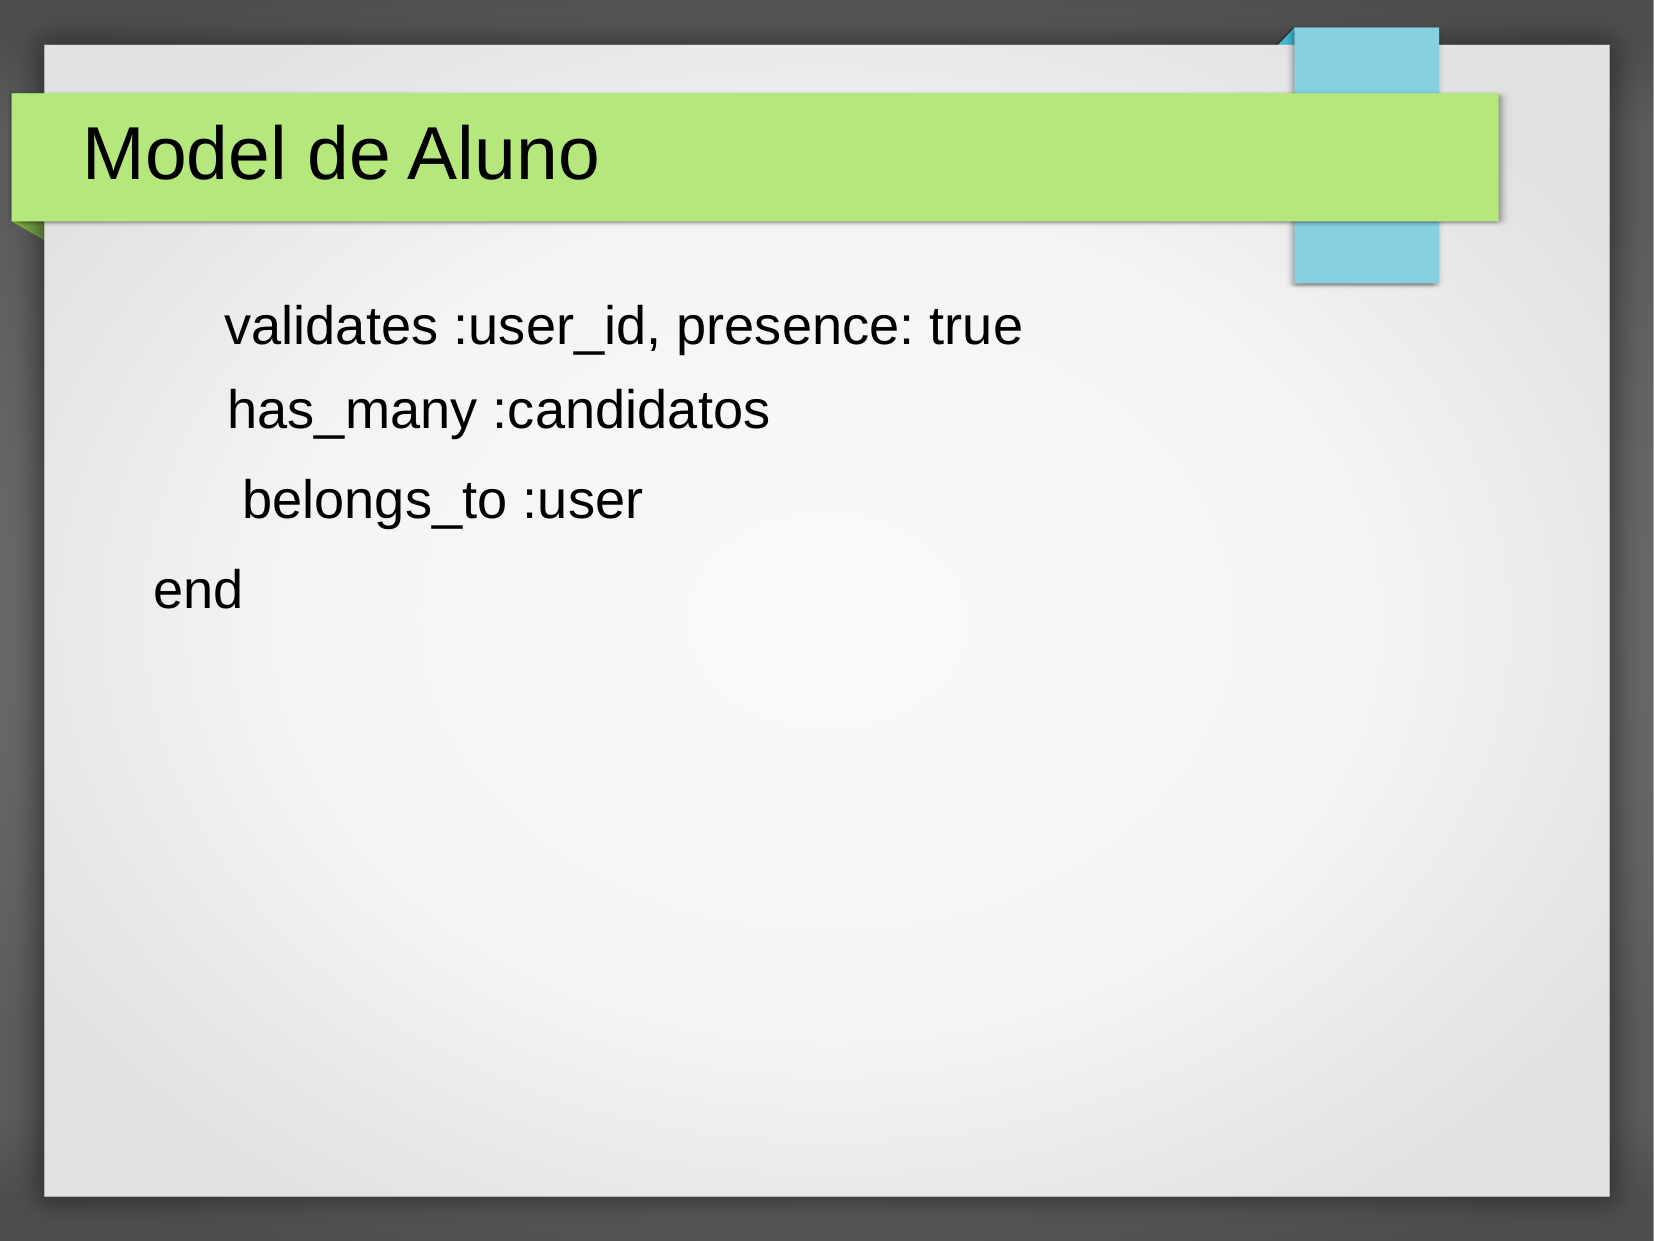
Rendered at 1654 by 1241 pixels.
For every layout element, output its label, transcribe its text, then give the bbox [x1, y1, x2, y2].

list validates :user_id, presence: true has_many :candidatos belongs_to :user end [82, 295, 1571, 1015]
picture [0, 0, 1654, 1241]
title Model de Aluno [82, 94, 1264, 213]
